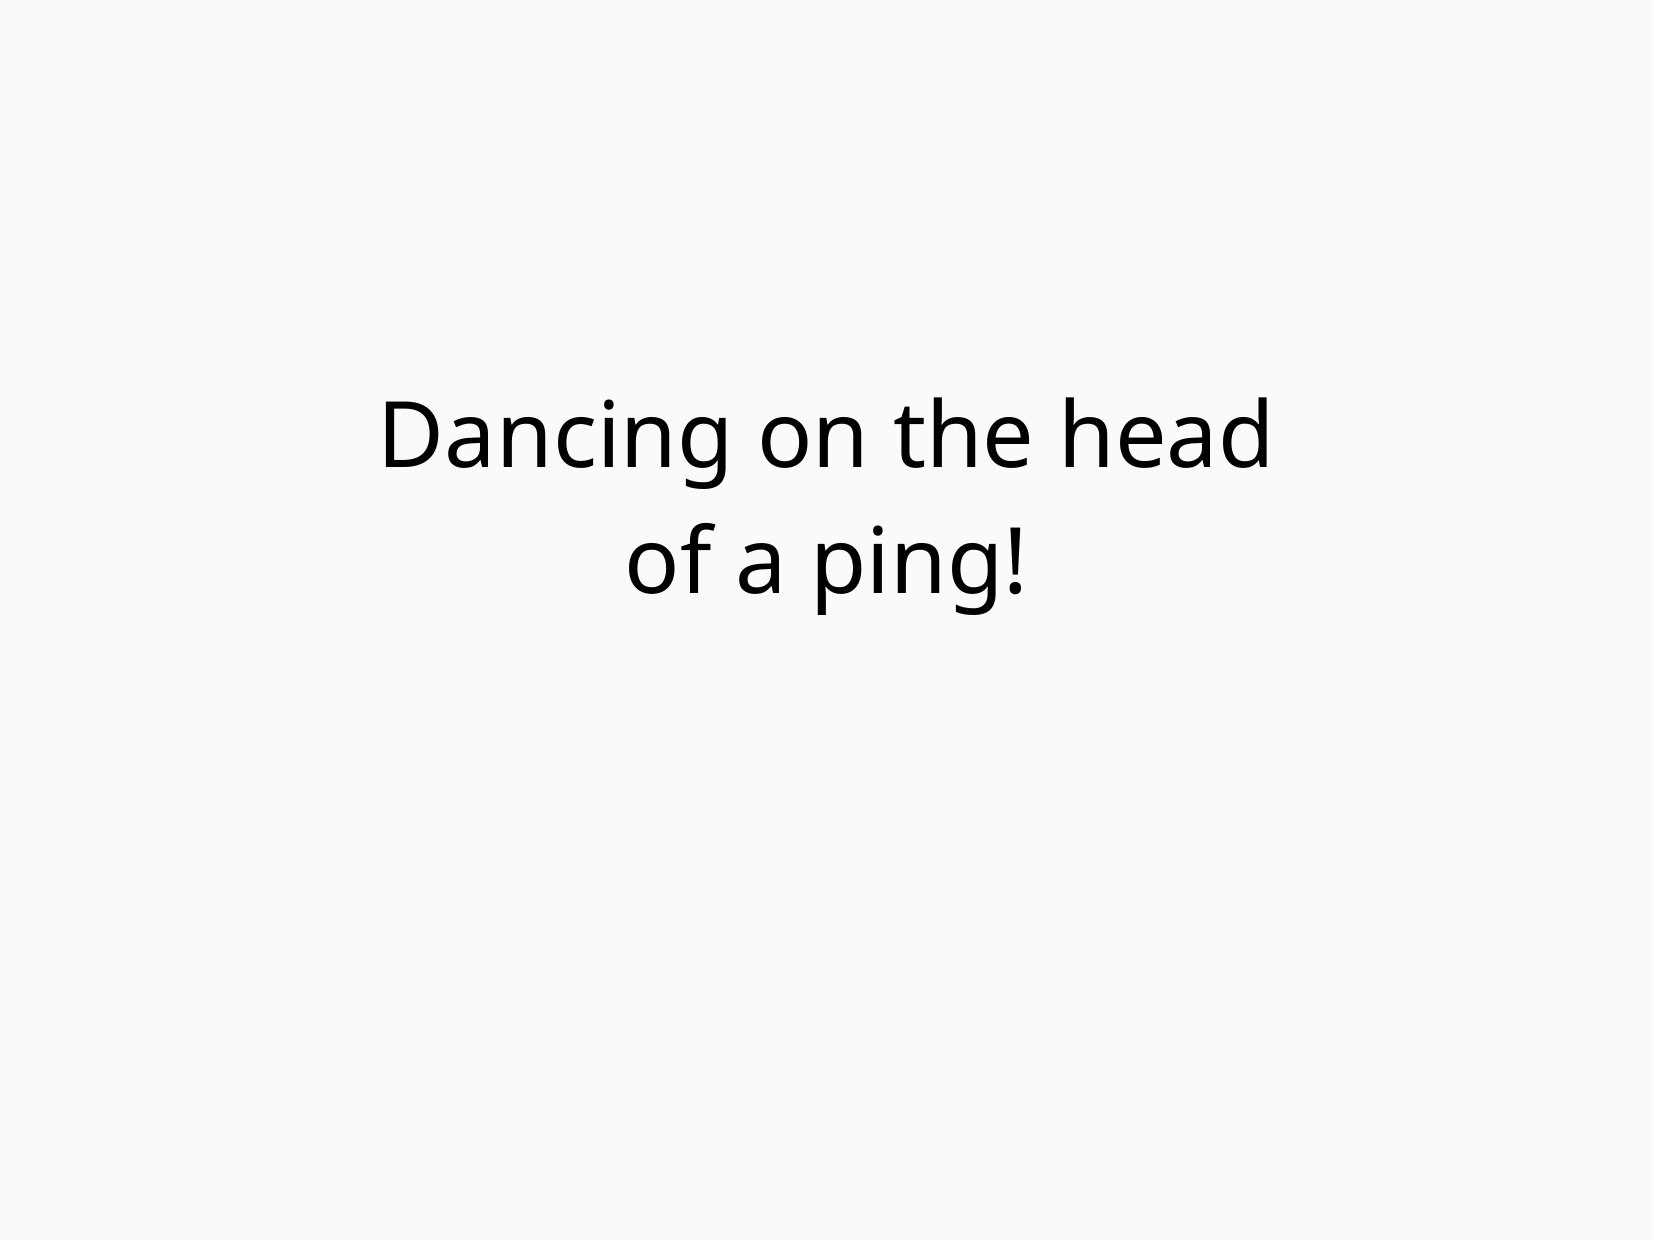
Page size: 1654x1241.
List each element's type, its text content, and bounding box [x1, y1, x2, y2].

subtitle Dancing on the head of a ping! [82, 140, 1571, 1101]
